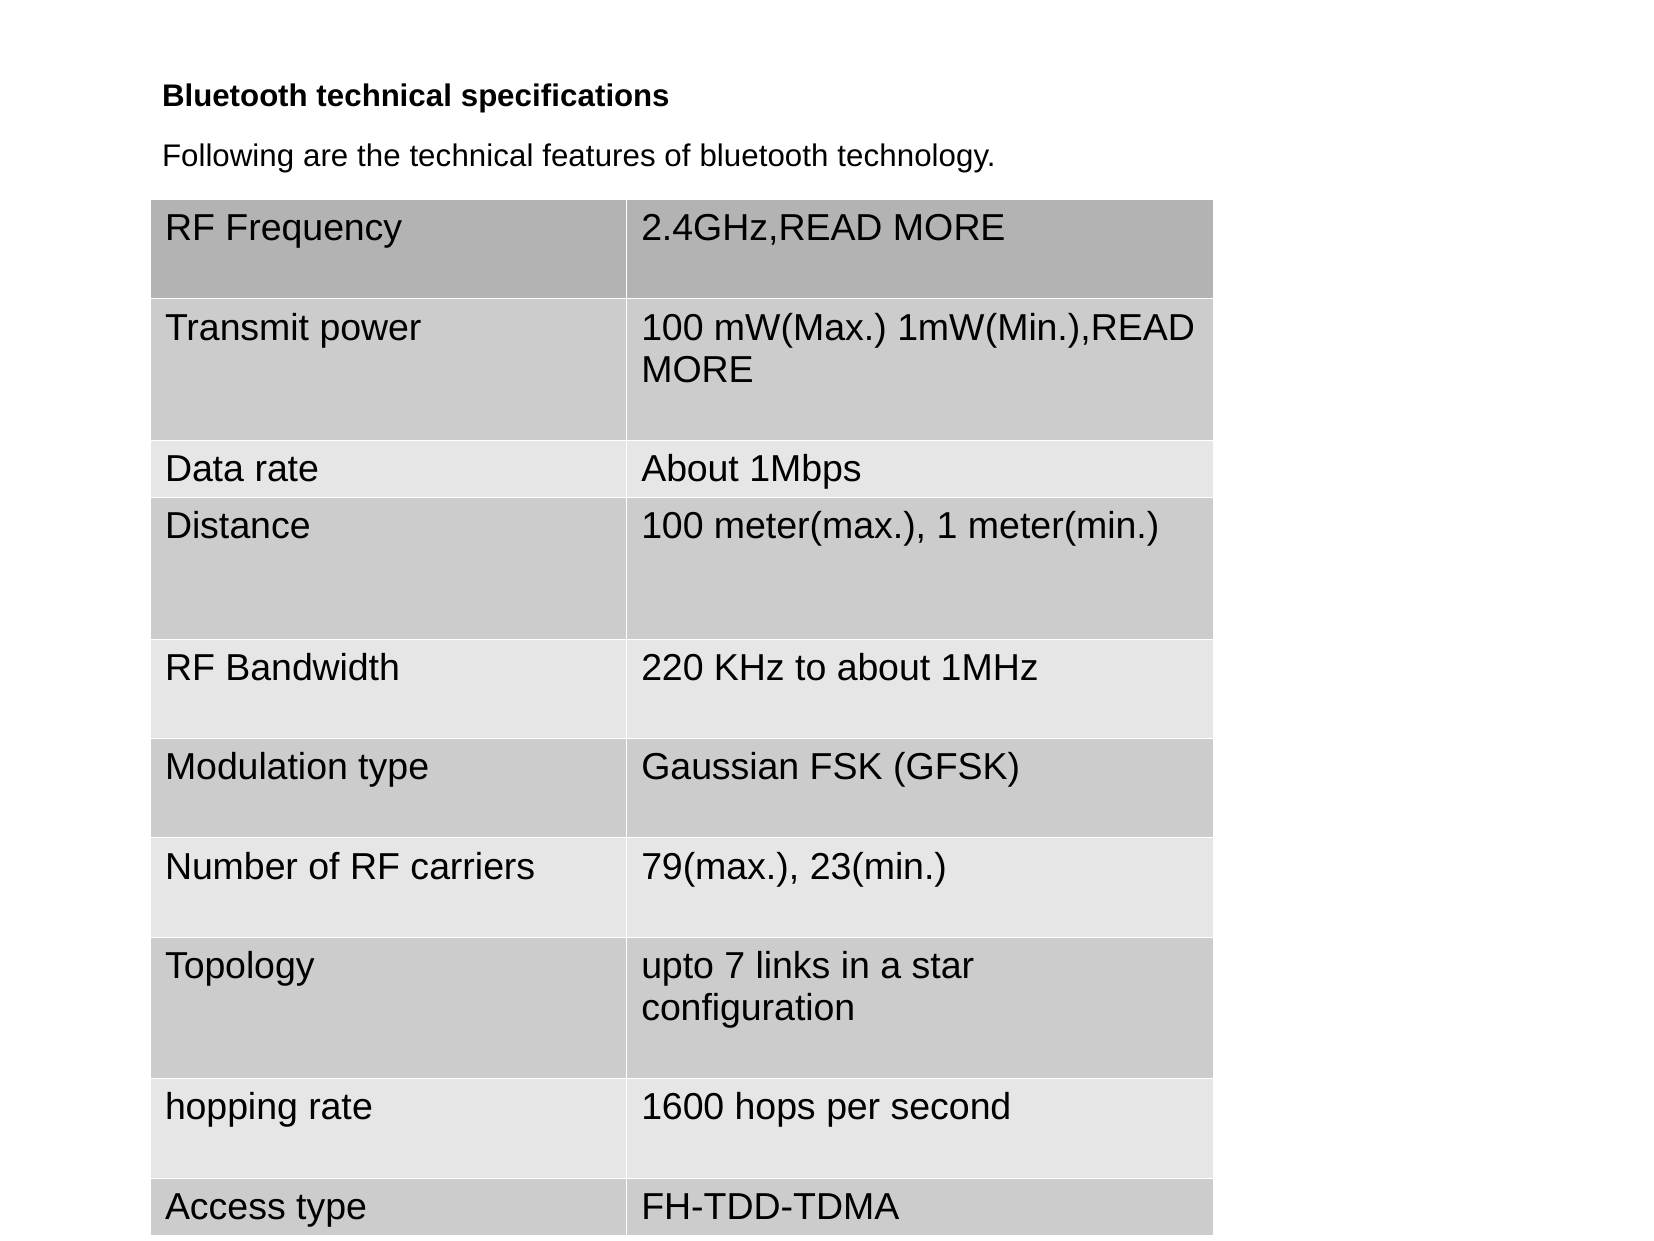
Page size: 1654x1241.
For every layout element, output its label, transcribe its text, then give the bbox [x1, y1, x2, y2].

table_cell Gaussian FSK (GFSK) [627, 739, 1213, 837]
table_header RF Frequency [151, 230, 626, 298]
table_cell Distance [151, 498, 626, 639]
table_cell RF Bandwidth [151, 640, 626, 738]
table_header 2.4GHz,READ MORE [627, 230, 1213, 298]
table_cell hopping rate [151, 1079, 626, 1178]
text_box Bluetooth technical specifications Following are the technical features of bluetooth technology. [147, 70, 1217, 230]
table_cell 1600 hops per second [627, 1079, 1213, 1178]
table_cell Modulation type [151, 739, 626, 837]
table_cell upto 7 links in a star configuration [627, 938, 1213, 1078]
table_cell Data rate [151, 441, 626, 497]
table_cell Topology [151, 938, 626, 1078]
table_cell About 1Mbps [627, 441, 1213, 497]
table_cell Transmit power [151, 299, 626, 440]
table_cell FH-TDD-TDMA [627, 1179, 1213, 1235]
table_cell 220 KHz to about 1MHz [627, 640, 1213, 738]
table_cell Access type [151, 1179, 626, 1235]
table_cell 79(max.), 23(min.) [627, 838, 1213, 937]
table_cell Number of RF carriers [151, 838, 626, 937]
table_cell 100 mW(Max.) 1mW(Min.),READ MORE [627, 299, 1213, 440]
table_cell 100 meter(max.), 1 meter(min.) [627, 498, 1213, 639]
